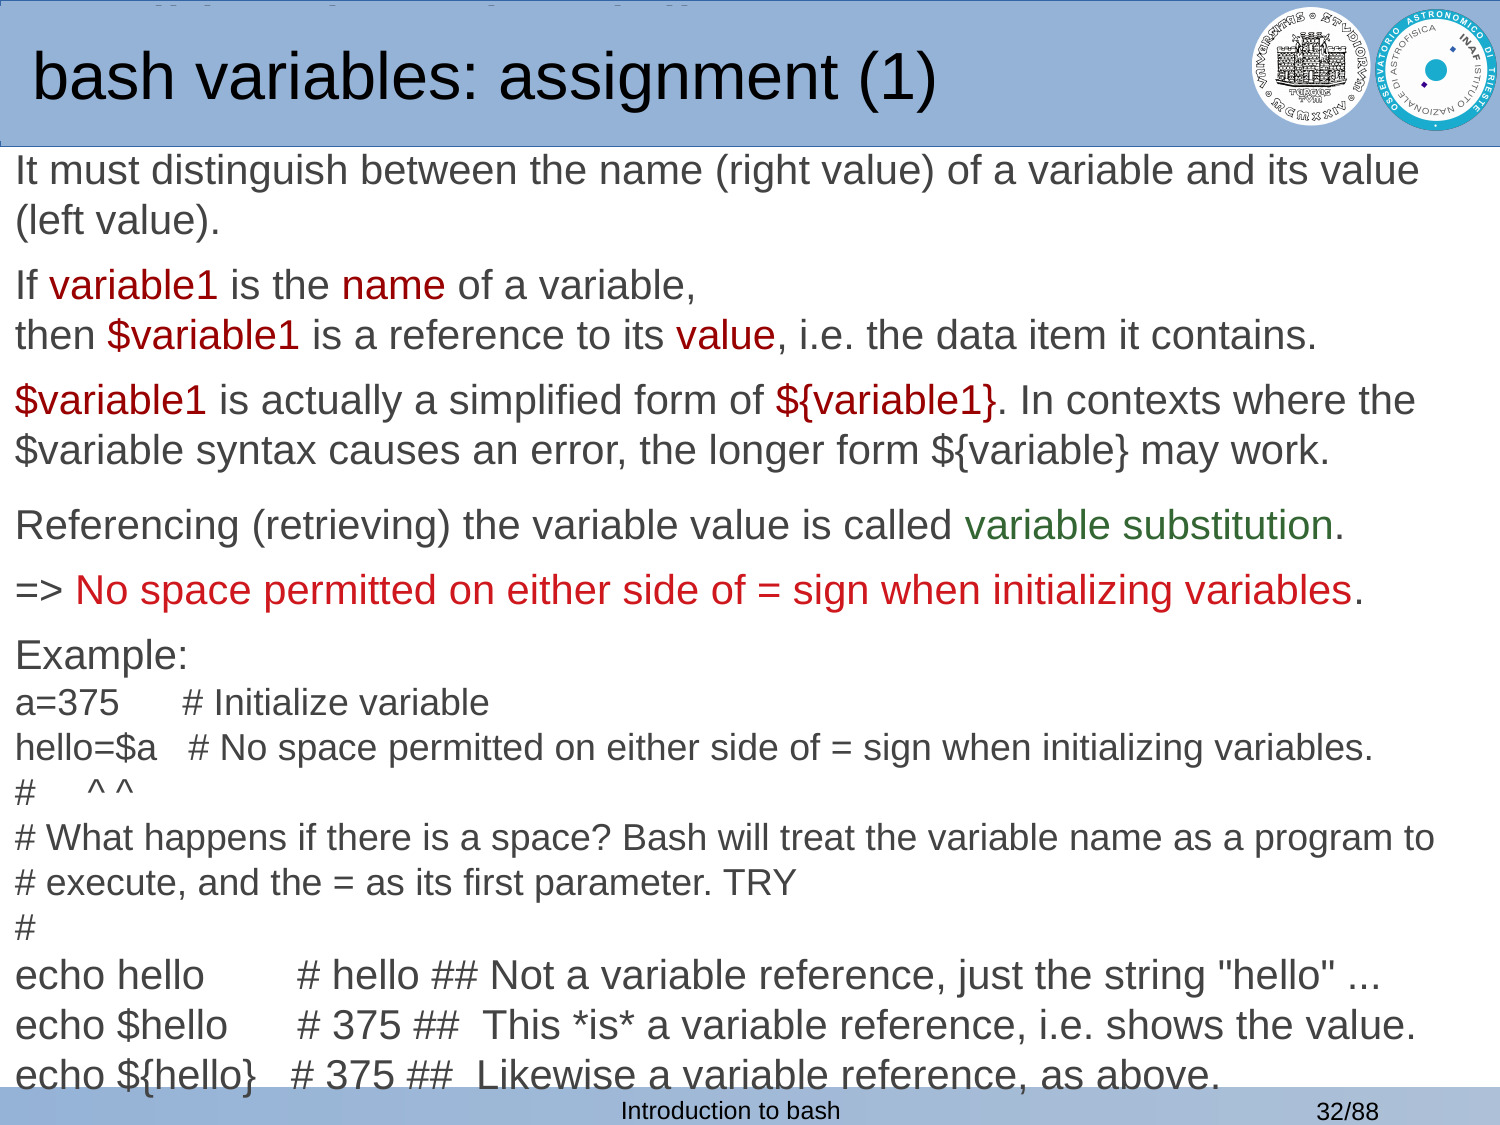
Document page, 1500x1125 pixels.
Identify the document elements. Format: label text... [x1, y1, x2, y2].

title Traditional service delivery [0, 0, 1500, 135]
list It must distinguish between the name (right value) of a variable and its value (left value). If variable1 is the name of a variable, then $variable1 is a reference to its value, i.e. the data item it contains. $variable1 is actually a simplified form of ${variable1}. In contexts where the $variable syntax causes an error, the longer form ${variable} may work. Referencing (retrieving) the variable value is called variable substitution. => No space permitted on either side of = sign when initializing variables. Example: a=375 # Initialize variable hello=$a # No space permitted on either side of = sign when initializing variables. # ^ ^ # What happens if there is a space? Bash will treat the variable name as a program to # execute, and the = as its first parameter. TRY # echo hello # hello ## Not a variable reference, just the string "hello" ... echo $hello # 375 ## This *is* a variable reference, i.e. shows the value. echo ${hello} # 375 ## Likewise a variable reference, as above. [0, 135, 1500, 1081]
text_box bash variables: assignment (1) [0, 5, 1232, 141]
